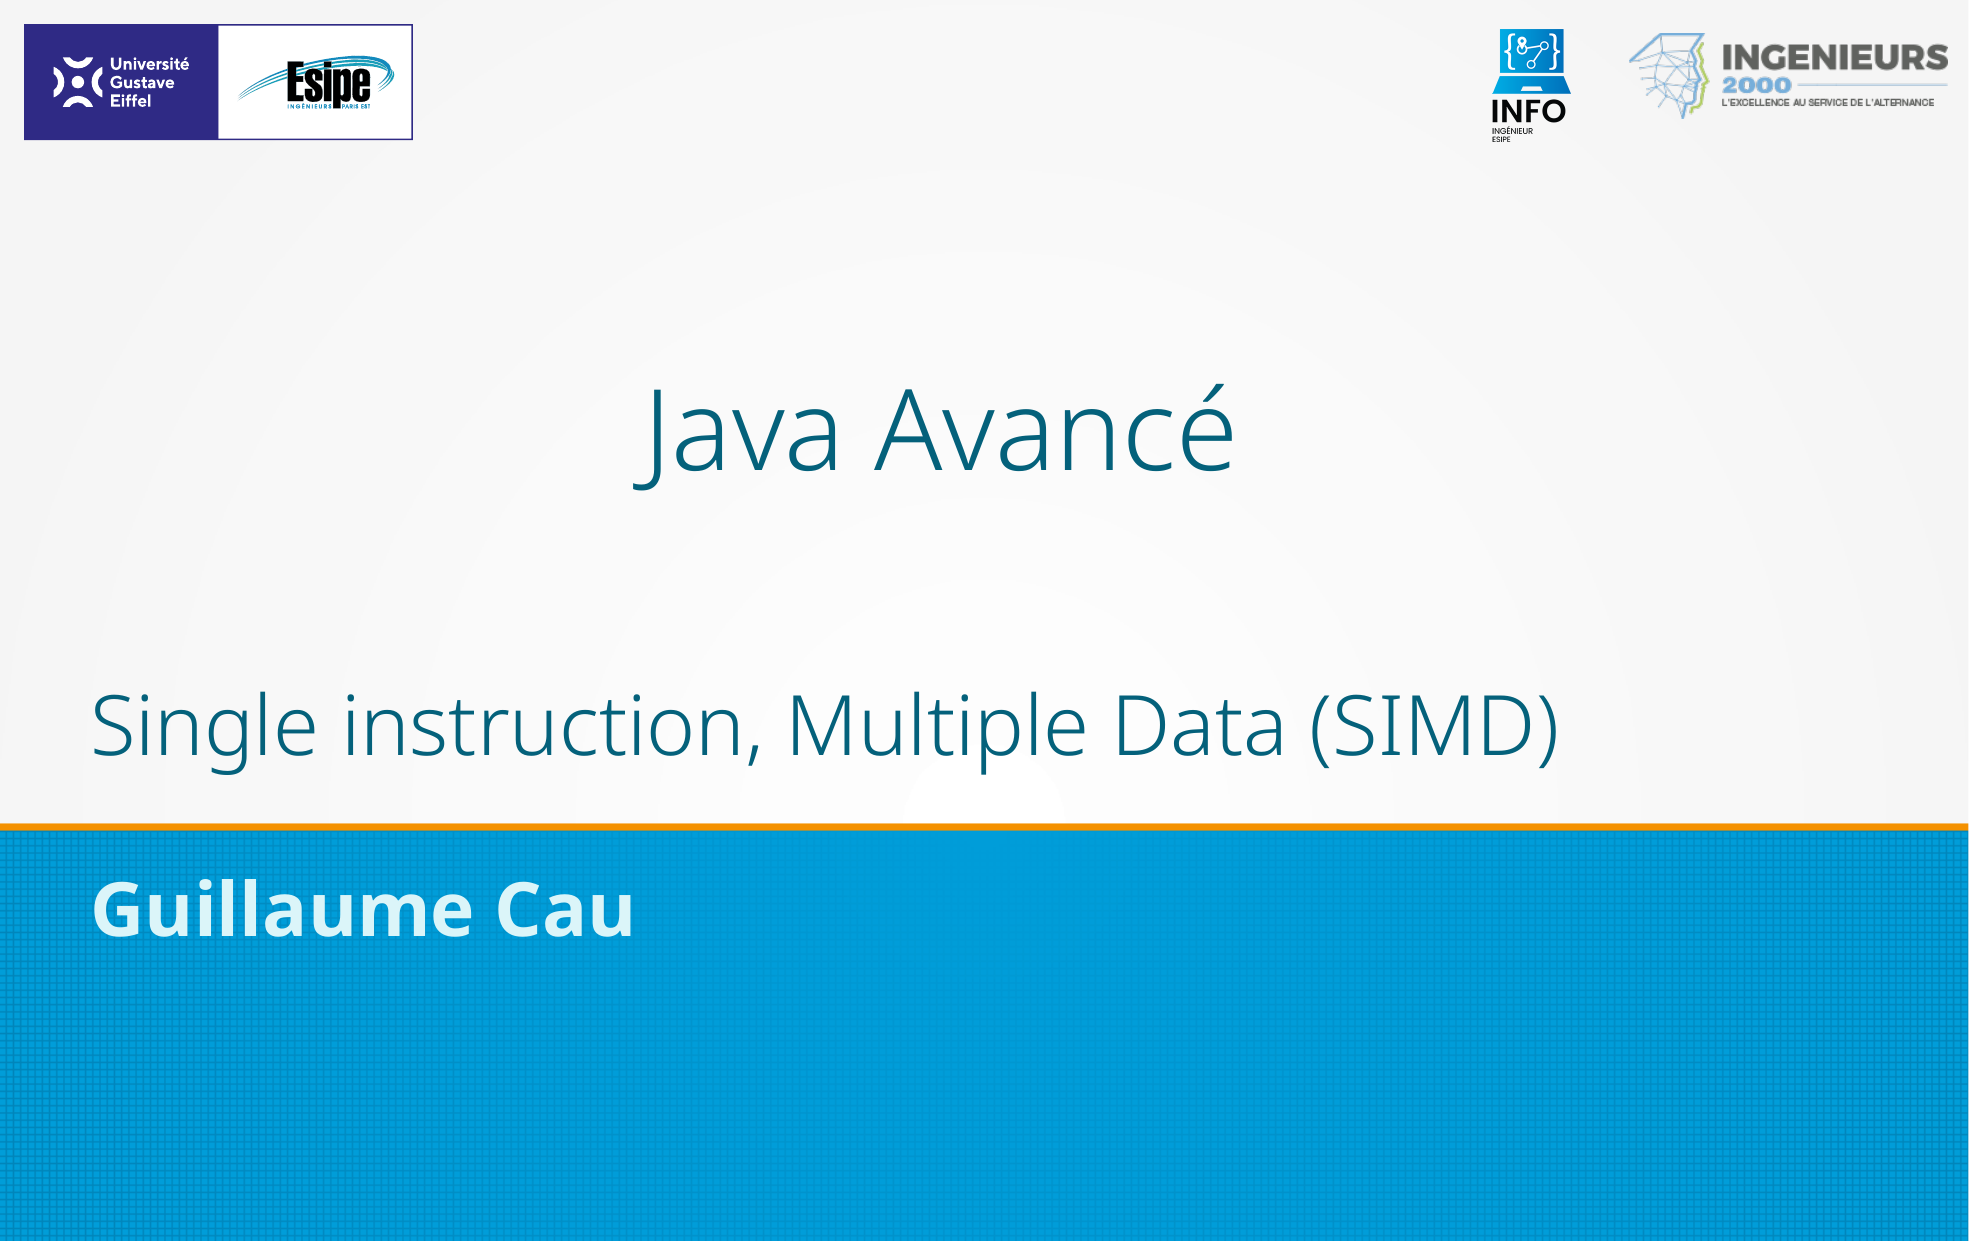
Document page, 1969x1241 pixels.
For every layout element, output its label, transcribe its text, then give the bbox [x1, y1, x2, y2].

title Single instruction, Multiple Data (SIMD) [90, 413, 1862, 781]
text_box Java Avancé [637, 224, 1394, 630]
picture [0, 0, 1969, 830]
subtitle Guillaume Cau [90, 855, 1861, 1111]
